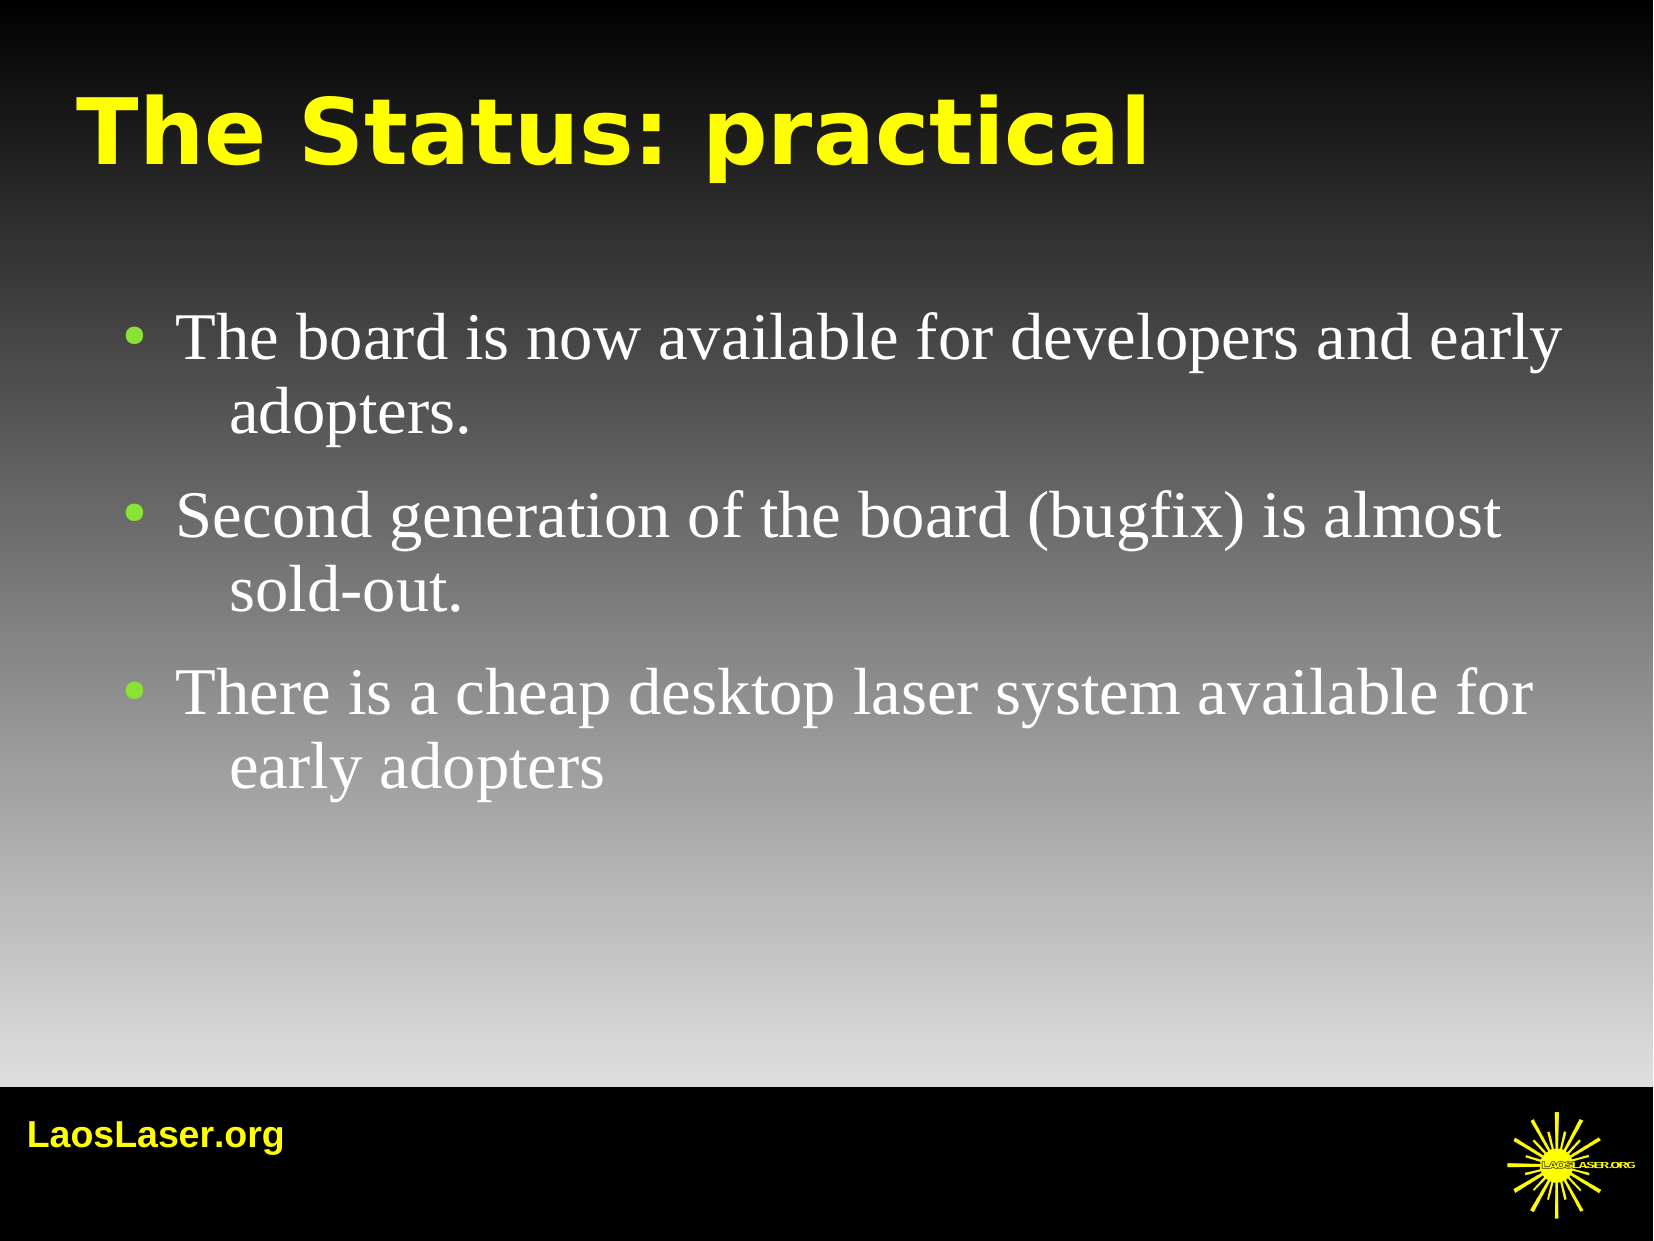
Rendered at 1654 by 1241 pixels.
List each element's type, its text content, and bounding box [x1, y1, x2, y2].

list The board is now available for developers and early adopters. Second generation of the board (bugfix) is almost sold-out. There is a cheap desktop laser system available for early adopters [87, 300, 1576, 1065]
title The Status: practical [76, 36, 1565, 229]
picture [1502, 1108, 1640, 1225]
